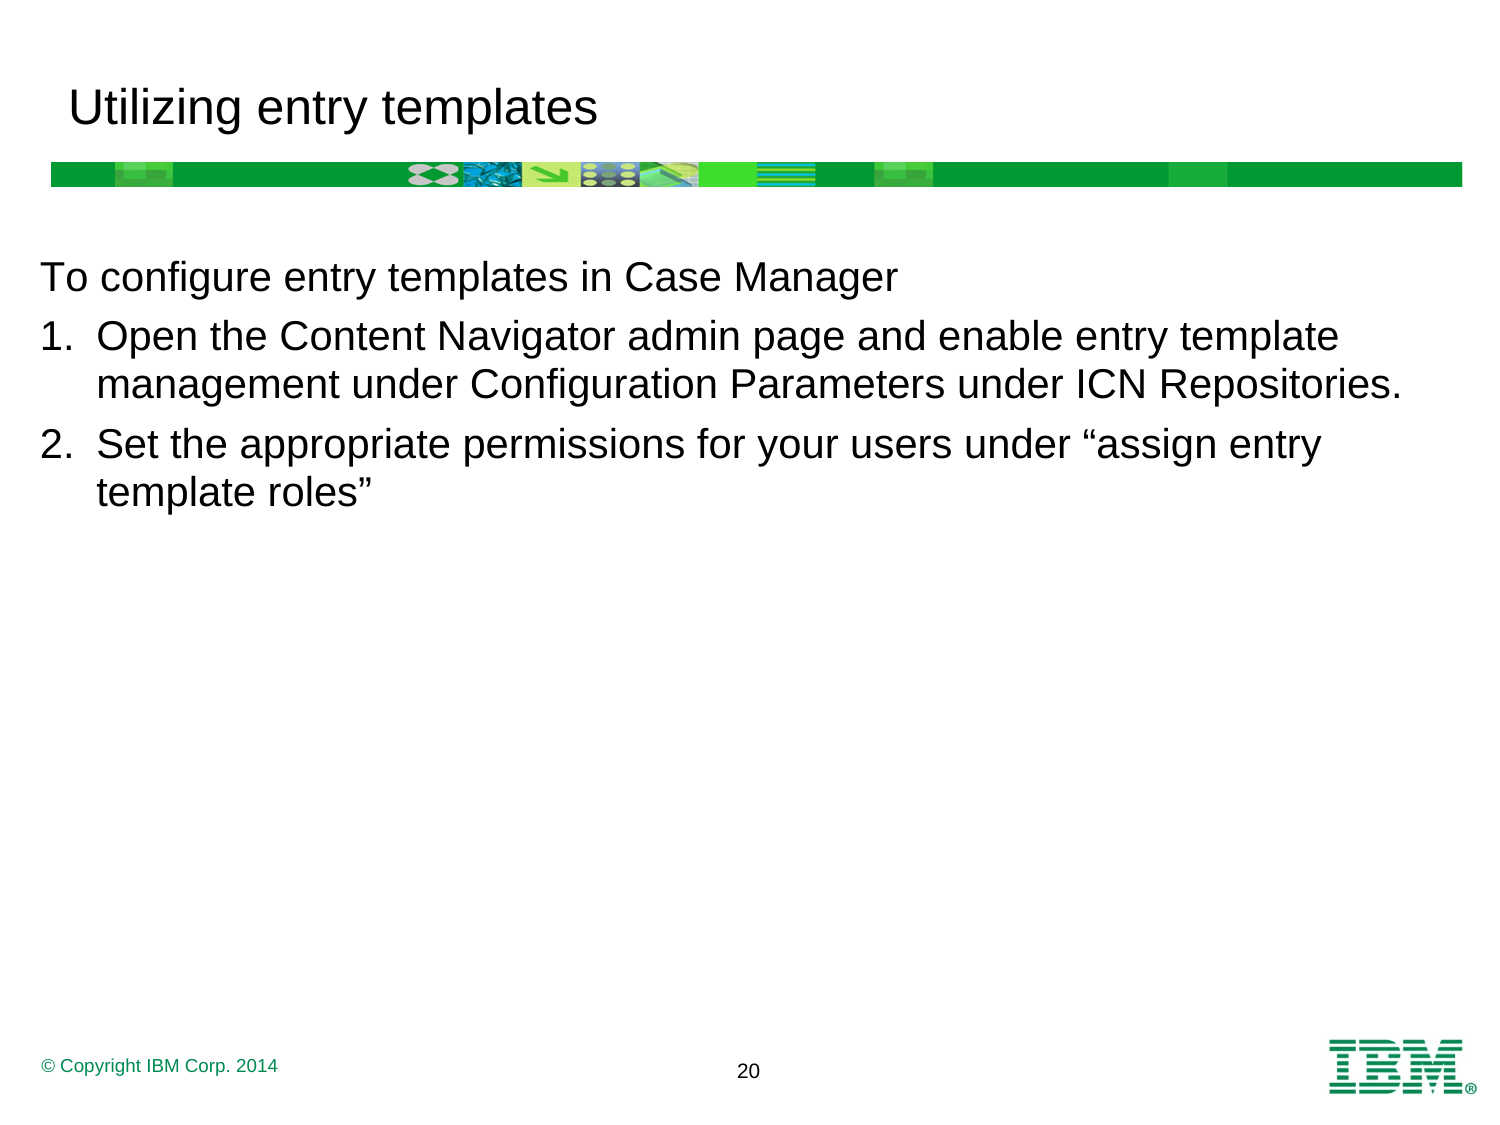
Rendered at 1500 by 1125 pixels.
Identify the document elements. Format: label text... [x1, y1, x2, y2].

picture [50, 161, 1463, 189]
list To configure entry templates in Case Manager Open the Content Navigator admin page and enable entry template management under Configuration Parameters under ICN Repositories. Set the appropriate permissions for your users under “assign entry template roles” [24, 243, 1463, 1038]
picture [1327, 1037, 1479, 1096]
title Utilizing entry templates [53, 69, 1239, 144]
